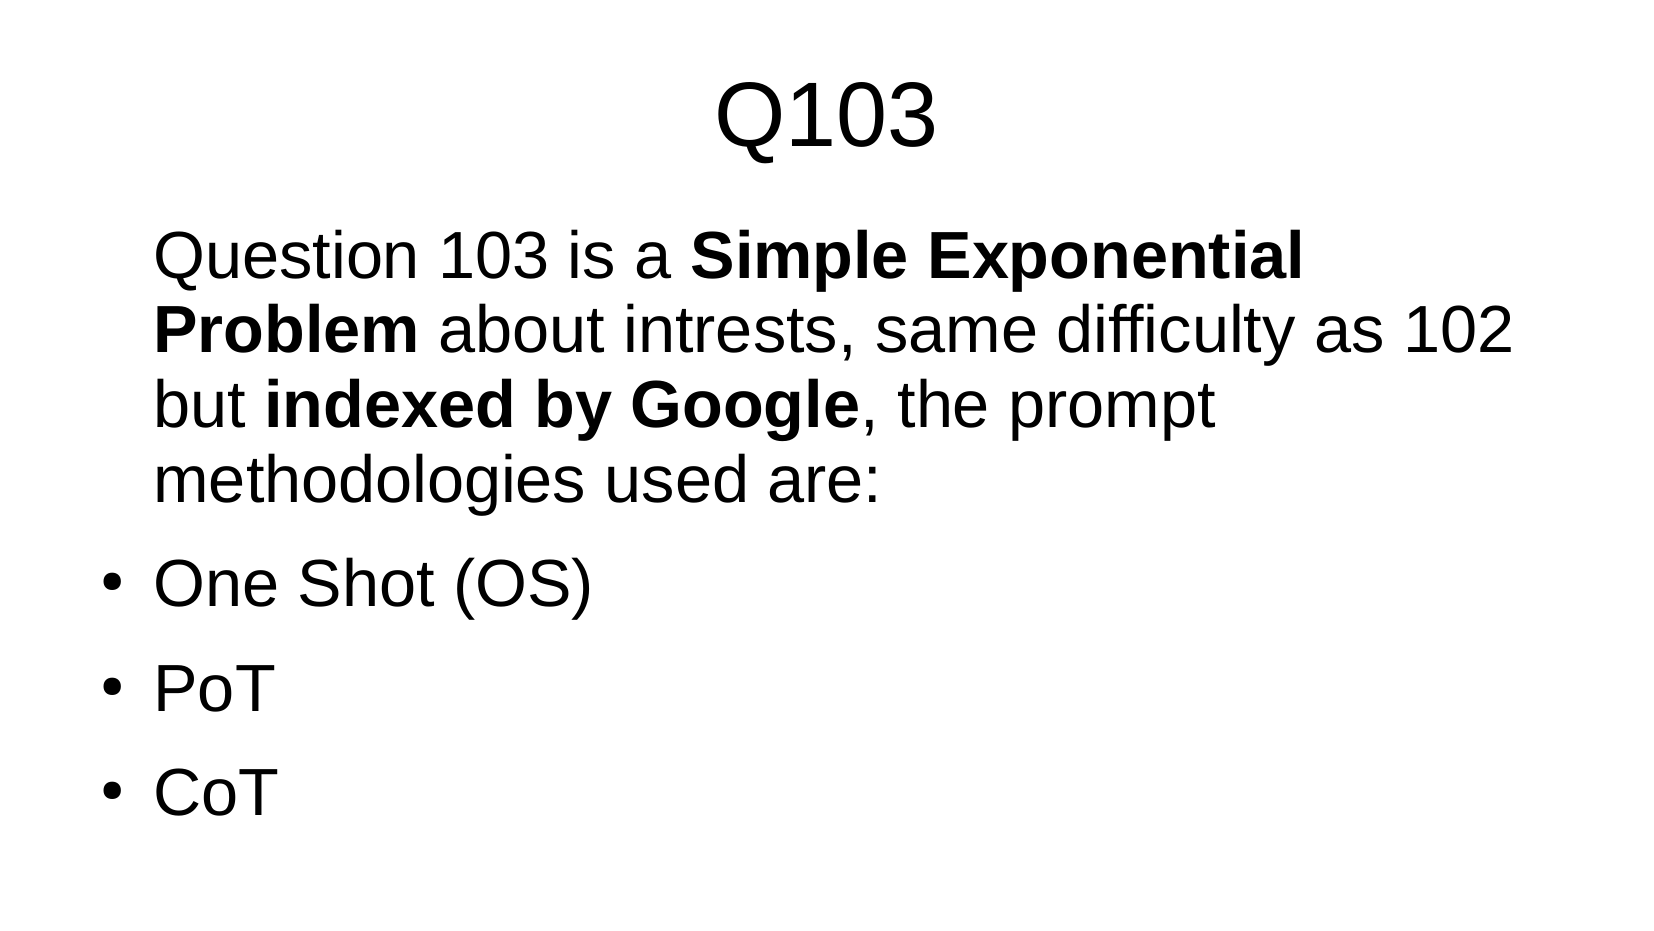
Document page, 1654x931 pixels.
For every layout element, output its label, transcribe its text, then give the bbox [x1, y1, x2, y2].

list Question 103 is a Simple Exponential Problem about intrests, same difficulty as 102 but indexed by Google, the prompt methodologies used are: One Shot (OS) PoT CoT [82, 217, 1565, 857]
title Q103 [82, 37, 1571, 193]
